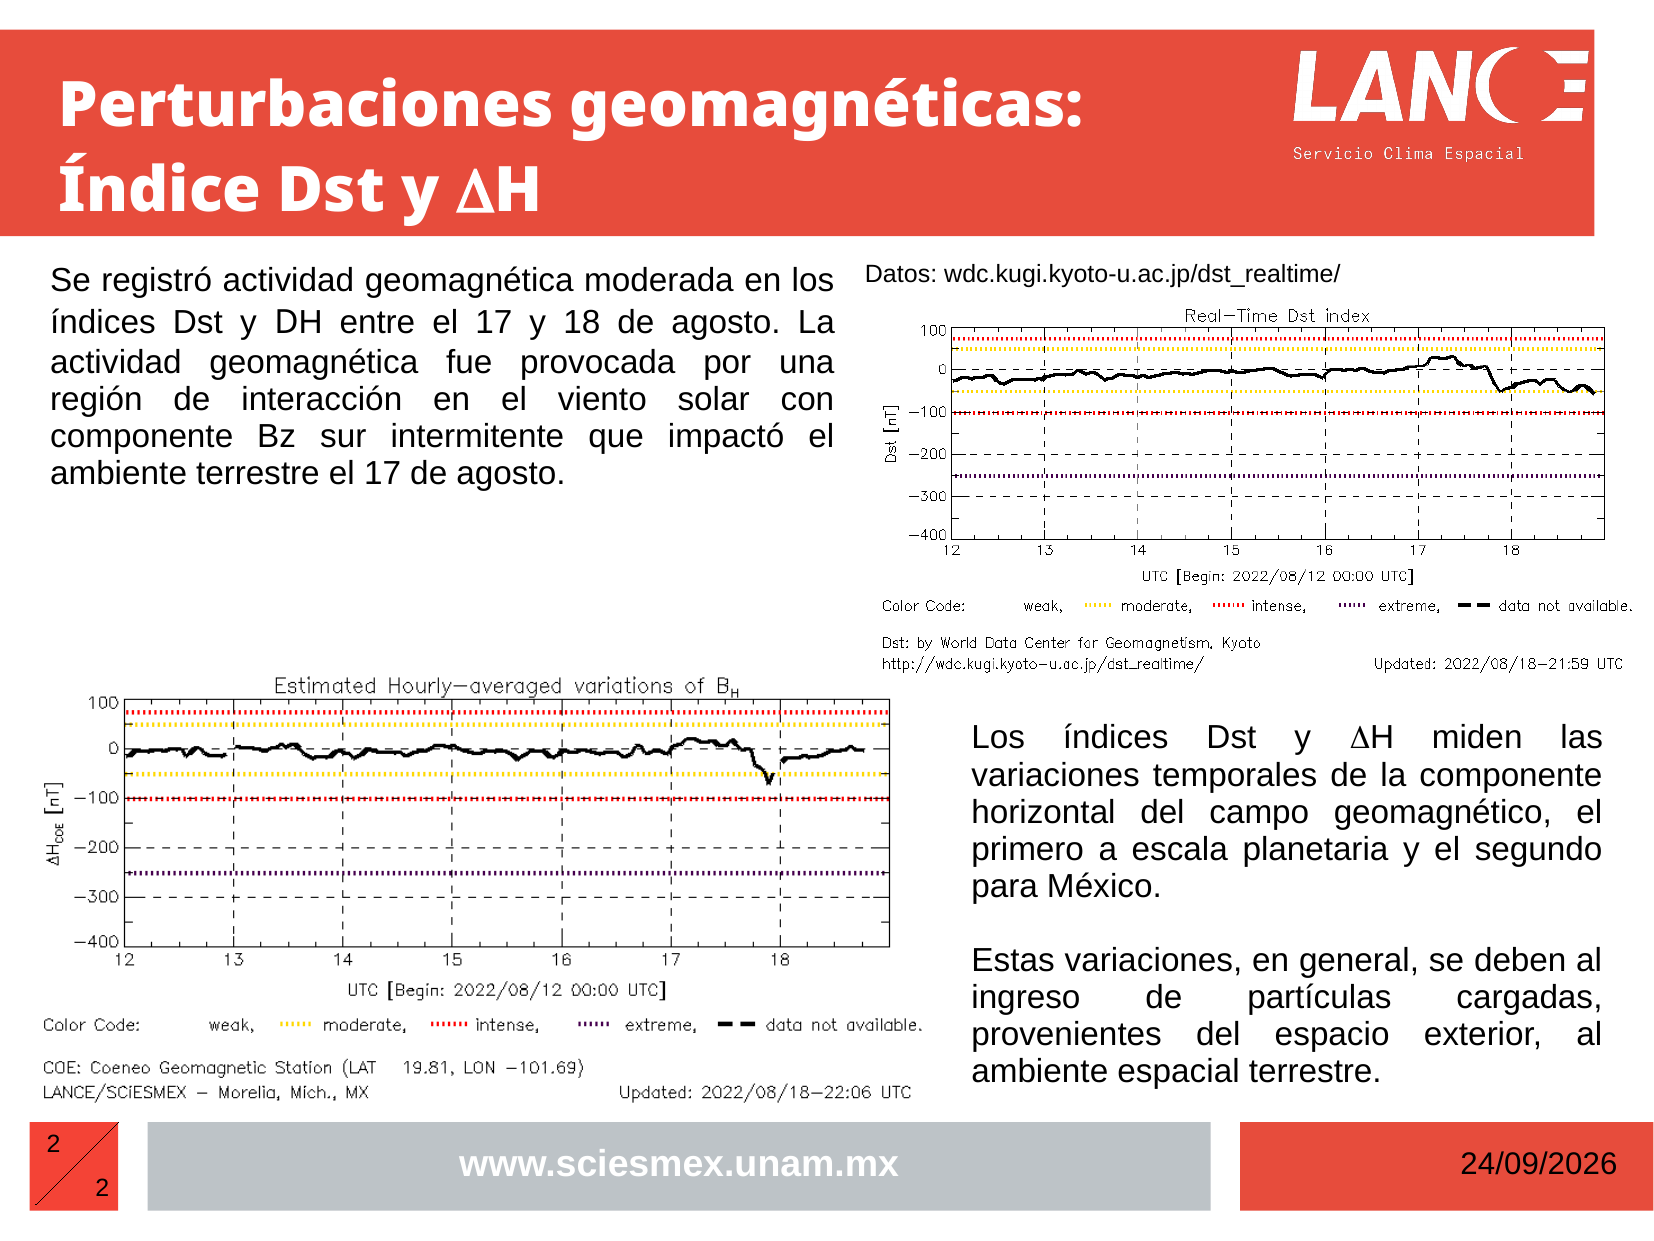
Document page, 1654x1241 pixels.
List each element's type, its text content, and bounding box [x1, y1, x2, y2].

text_box www.sciesmex.unam.mx [153, 1122, 1205, 1205]
text_box <número> [31, 1122, 176, 1170]
picture [34, 289, 1642, 1105]
text_box Datos: wdc.kugi.kyoto-u.ac.jp/dst_realtime/ [850, 252, 1371, 296]
text_box 16/02/2023 [1424, 1122, 1654, 1205]
title Perturbaciones geomagnéticas: Índice Dst y DH [59, 59, 1312, 207]
text_box 2 [35, 1151, 125, 1209]
picture [1293, 47, 1589, 162]
text_box Se registró actividad geomagnética moderada en los índices Dst y DH entre el 17 y 18 de agosto. La actividad geomagnética fue provocada por una región de interacción en el viento solar con componente Bz sur intermitente que impactó el ambiente terrestre el 17 de agosto. [35, 253, 851, 640]
text_box Los índices Dst y DH miden las variaciones temporales de la componente horizontal del campo geomagnético, el primero a escala planetaria y el segundo para México. Estas variaciones, en general, se deben al ingreso de partículas cargadas, provenientes del espacio exterior, al ambiente espacial terrestre. [956, 711, 1619, 1097]
